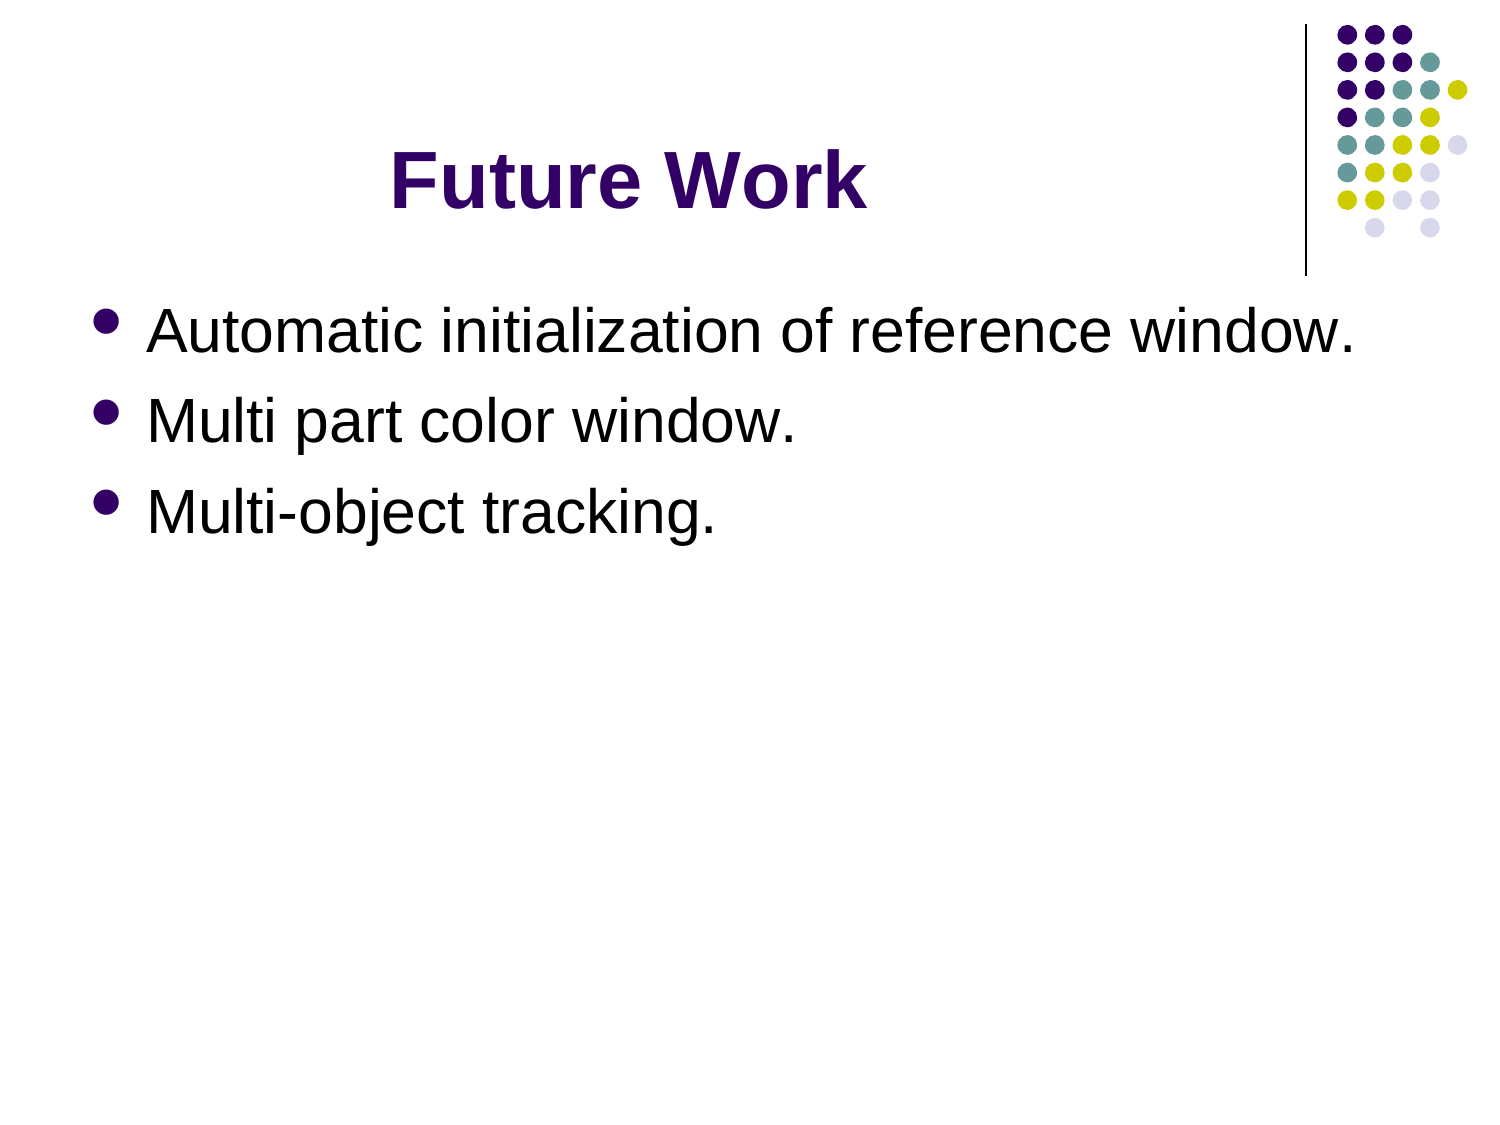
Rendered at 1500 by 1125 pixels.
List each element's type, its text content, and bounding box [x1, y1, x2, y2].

title Future Work [74, 20, 1313, 233]
list Automatic initialization of reference window. Multi part color window. Multi-object tracking. [75, 282, 1426, 1006]
